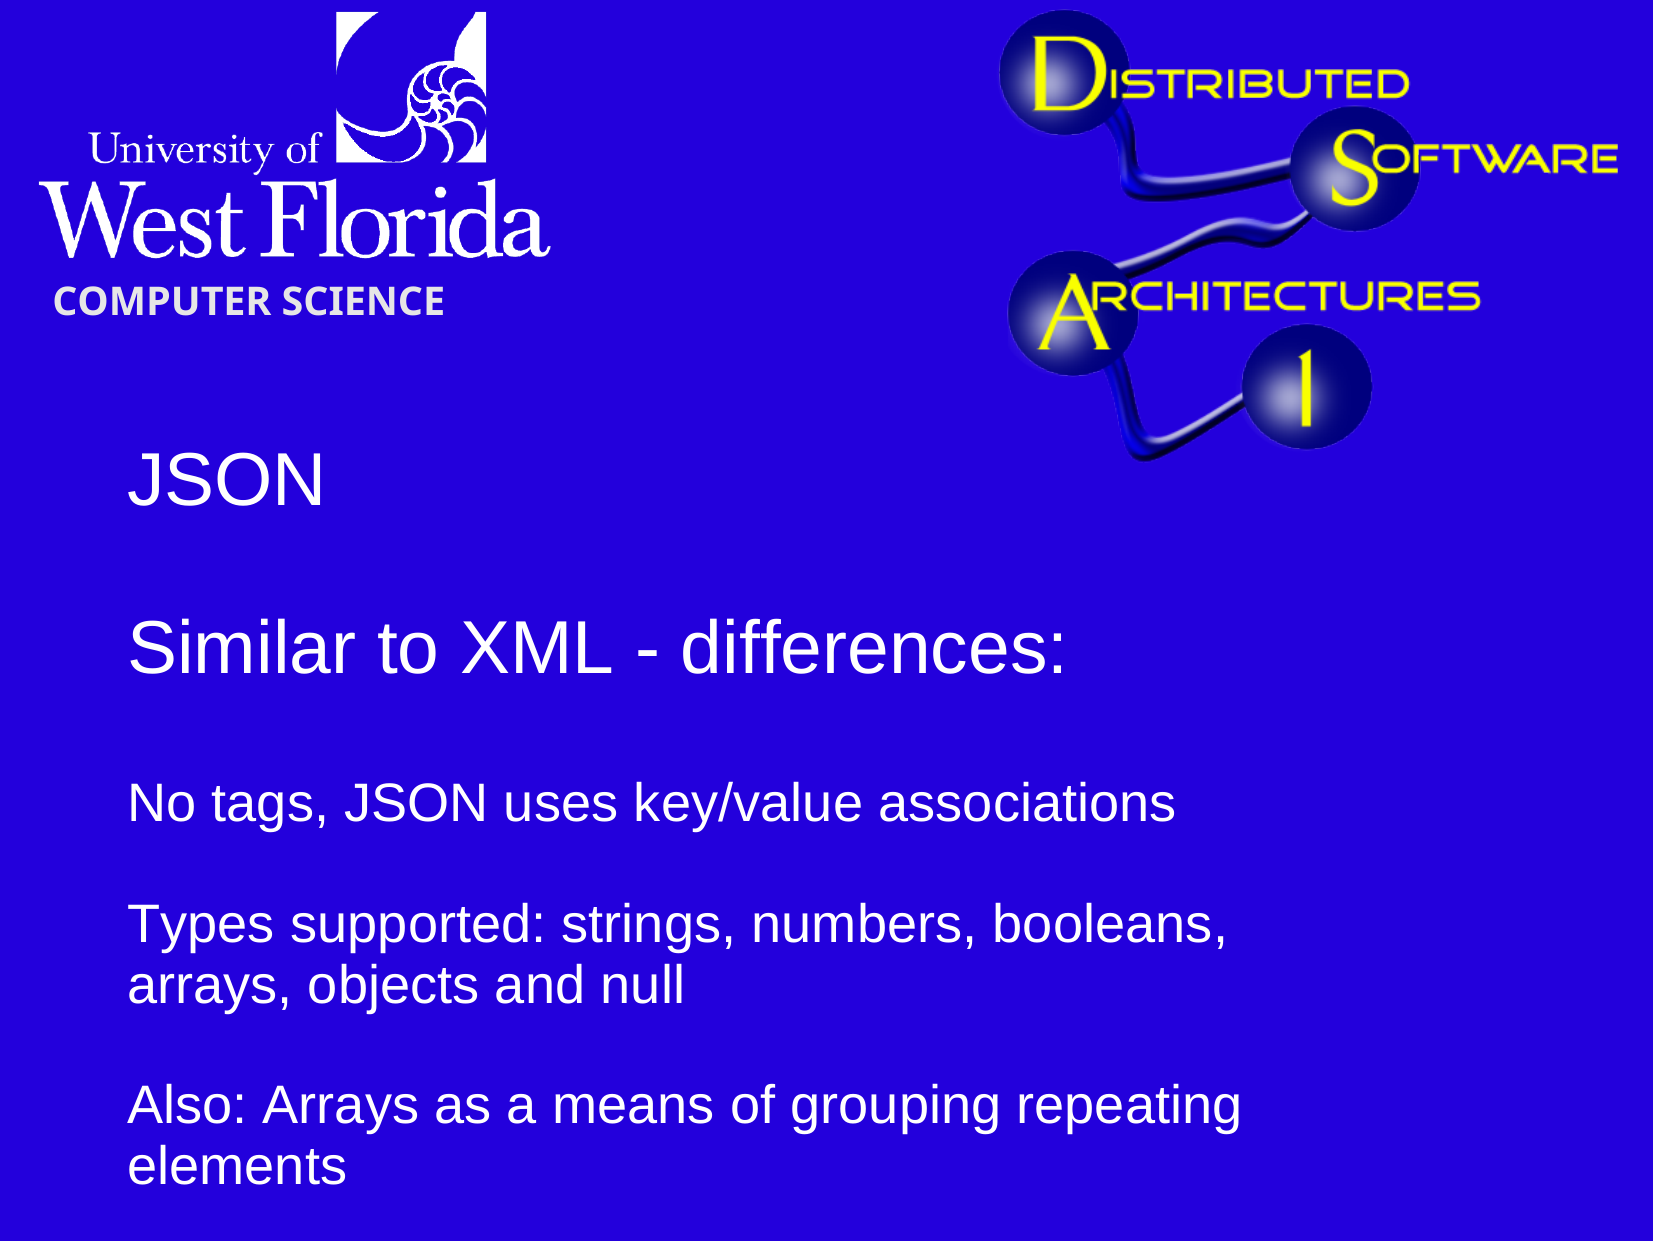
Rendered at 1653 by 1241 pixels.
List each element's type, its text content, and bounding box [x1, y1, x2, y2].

picture [910, 0, 1653, 506]
text_box COMPUTER SCIENCE [37, 262, 562, 333]
picture [37, 0, 558, 262]
text_box JSON Similar to XML - differences: No tags, JSON uses key/value associations Types supported: strings, numbers, booleans, arrays, objects and null Also: Arrays as a means of grouping repeating elements [112, 426, 1388, 731]
